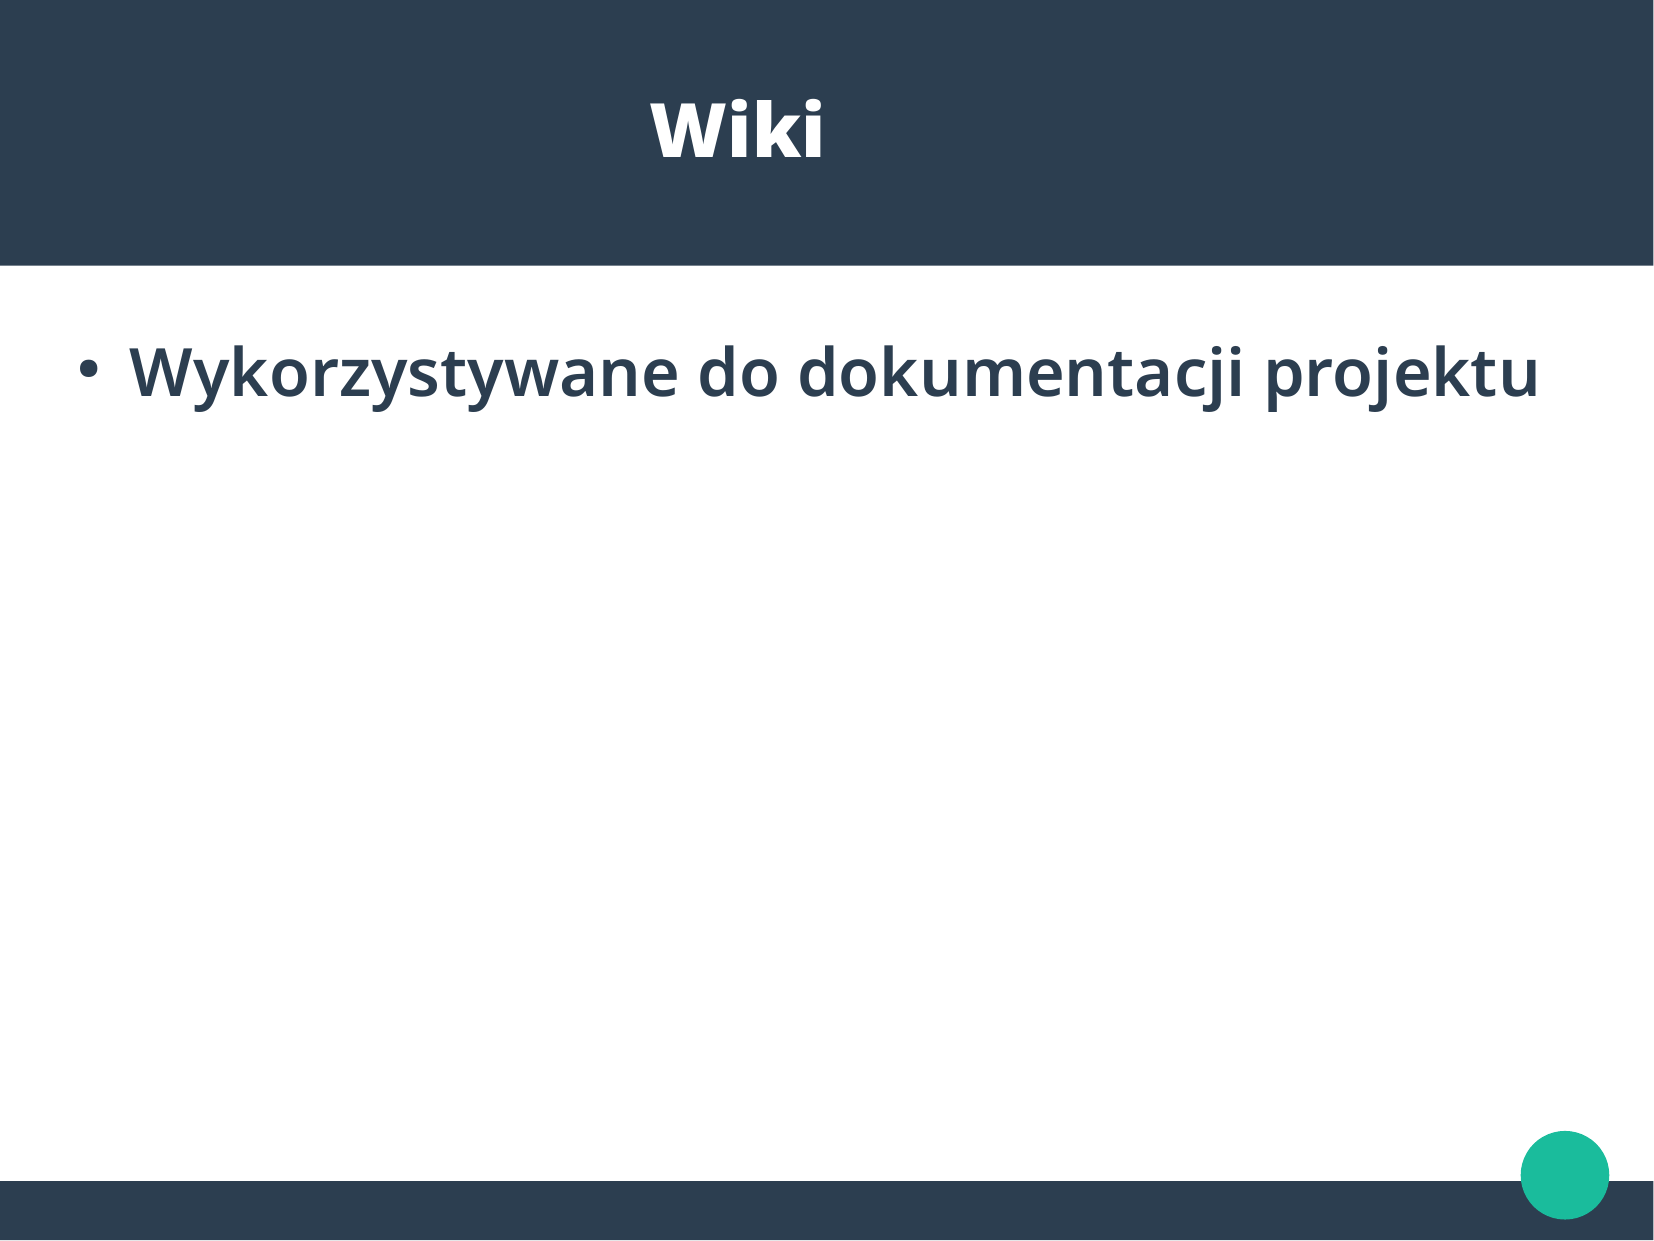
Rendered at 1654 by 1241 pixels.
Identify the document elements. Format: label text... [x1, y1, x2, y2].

list Wykorzystywane do dokumentacji projektu [59, 324, 1595, 1152]
title Wiki [59, 49, 1595, 207]
